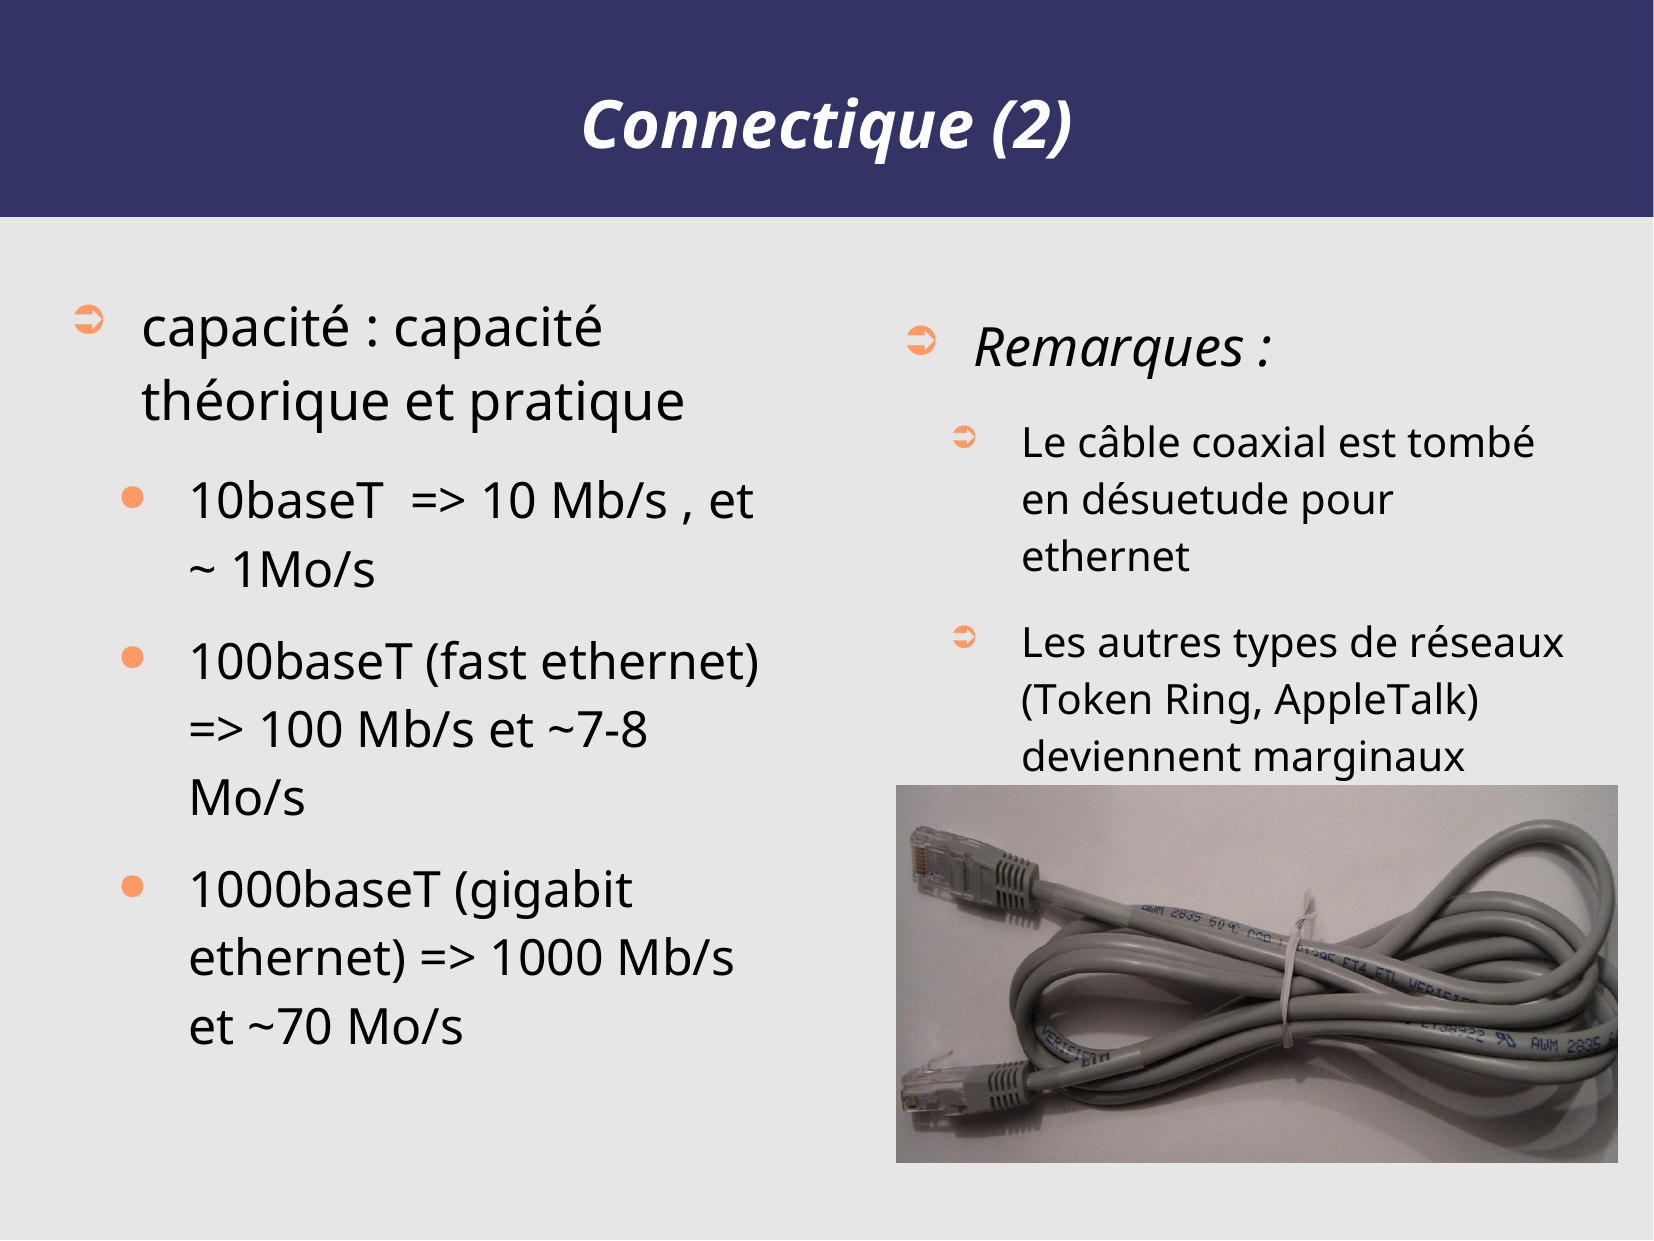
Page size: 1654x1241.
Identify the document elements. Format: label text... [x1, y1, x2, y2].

picture [896, 785, 1618, 1163]
title Connectique (2) [121, 19, 1534, 227]
list capacité : capacité théorique et pratique 10baseT => 10 Mb/s , et ~ 1Mo/s 100baseT (fast ethernet) => 100 Mb/s et ~7-8 Mo/s 1000baseT (gigabit ethernet) => 1000 Mb/s et ~70 Mo/s [58, 288, 778, 1118]
list Remarques : Le câble coaxial est tombé en désuetude pour ethernet Les autres types de réseaux (Token Ring, AppleTalk) deviennent marginaux [891, 308, 1570, 771]
